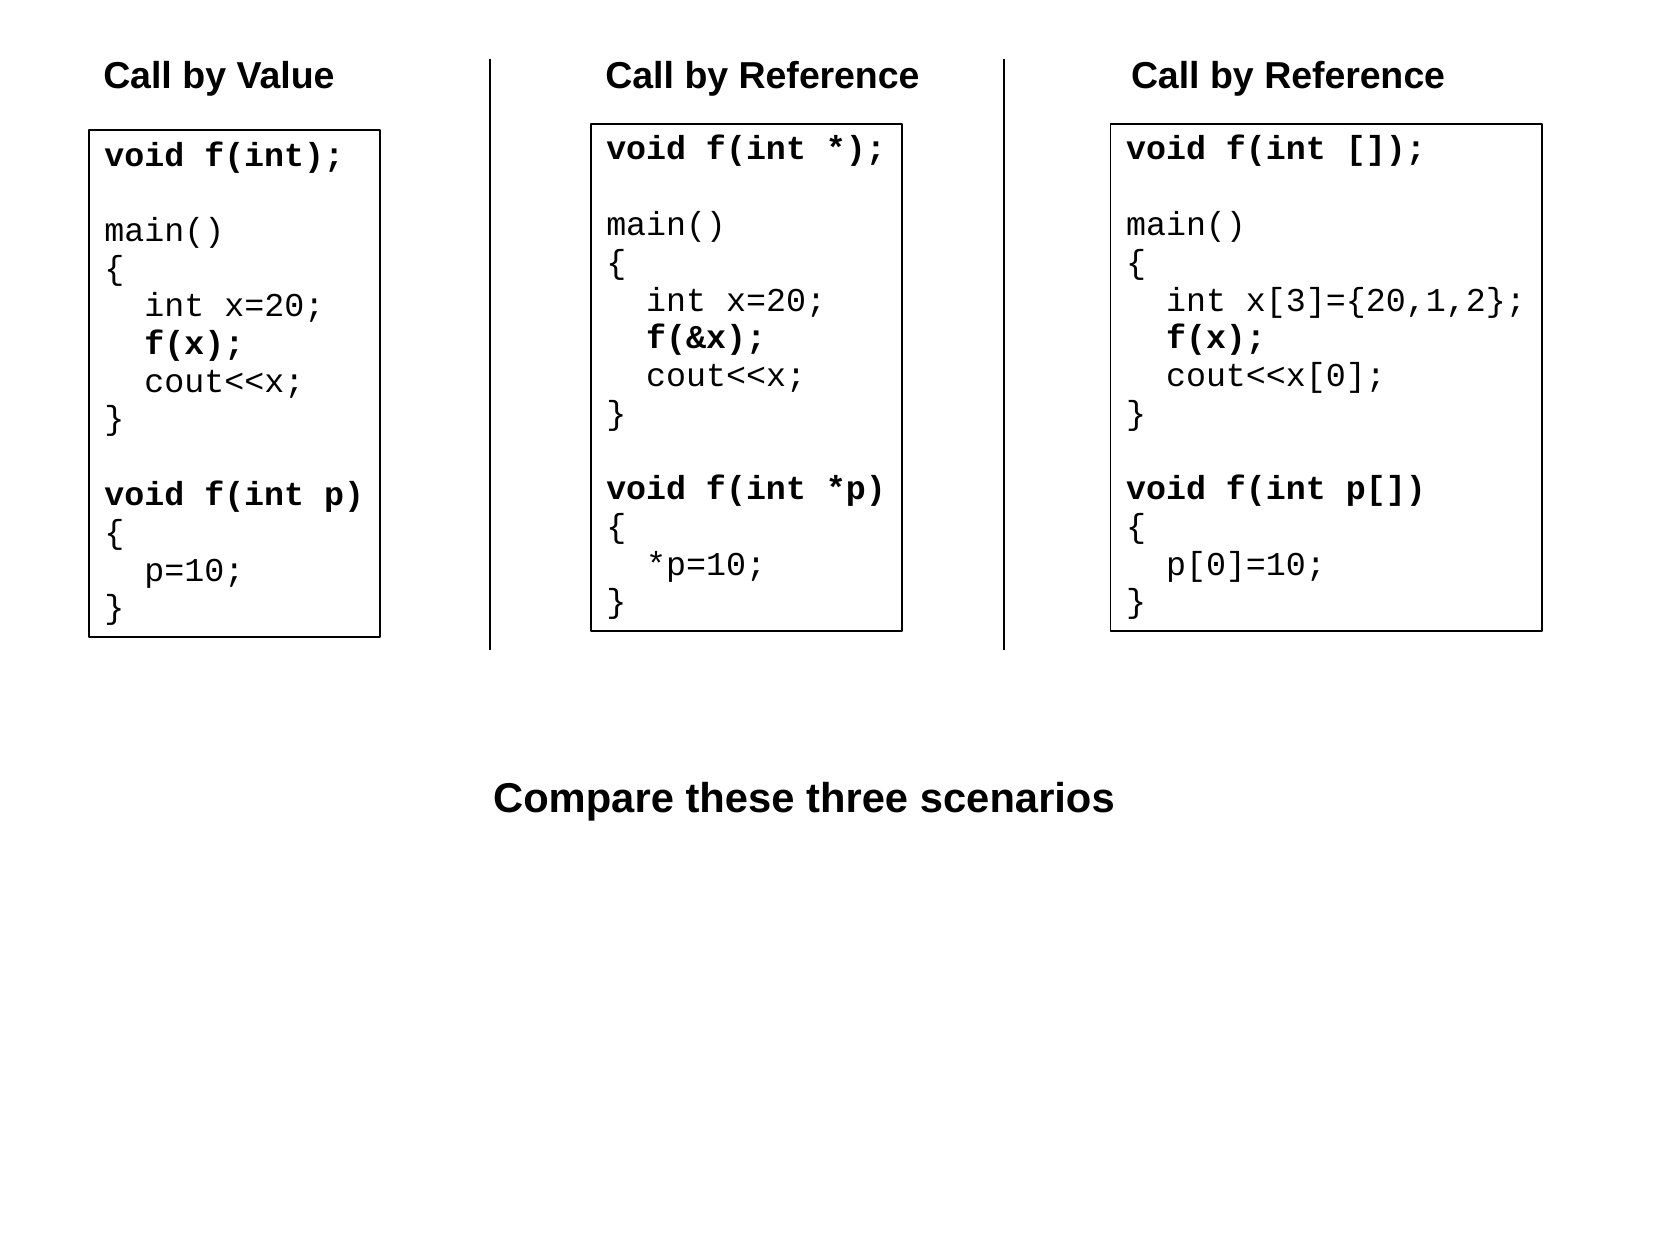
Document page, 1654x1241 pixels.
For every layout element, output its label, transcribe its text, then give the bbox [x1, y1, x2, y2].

text_box void f(int *); main() { int x=20; f(&x); cout<<x; } void f(int *p) { *p=10; } [590, 124, 903, 632]
text_box void f(int); main() { int x=20; f(x); cout<<x; } void f(int p) { p=10; } [88, 129, 381, 638]
text_box Call by Value [88, 47, 350, 105]
text_box void f(int []); main() { int x[3]={20,1,2}; f(x); cout<<x[0]; } void f(int p[]) { p[0]=10; } [1110, 124, 1542, 632]
text_box Call by Reference [590, 47, 935, 105]
text_box Call by Reference [1116, 47, 1461, 105]
text_box Compare these three scenarios [478, 767, 1131, 830]
